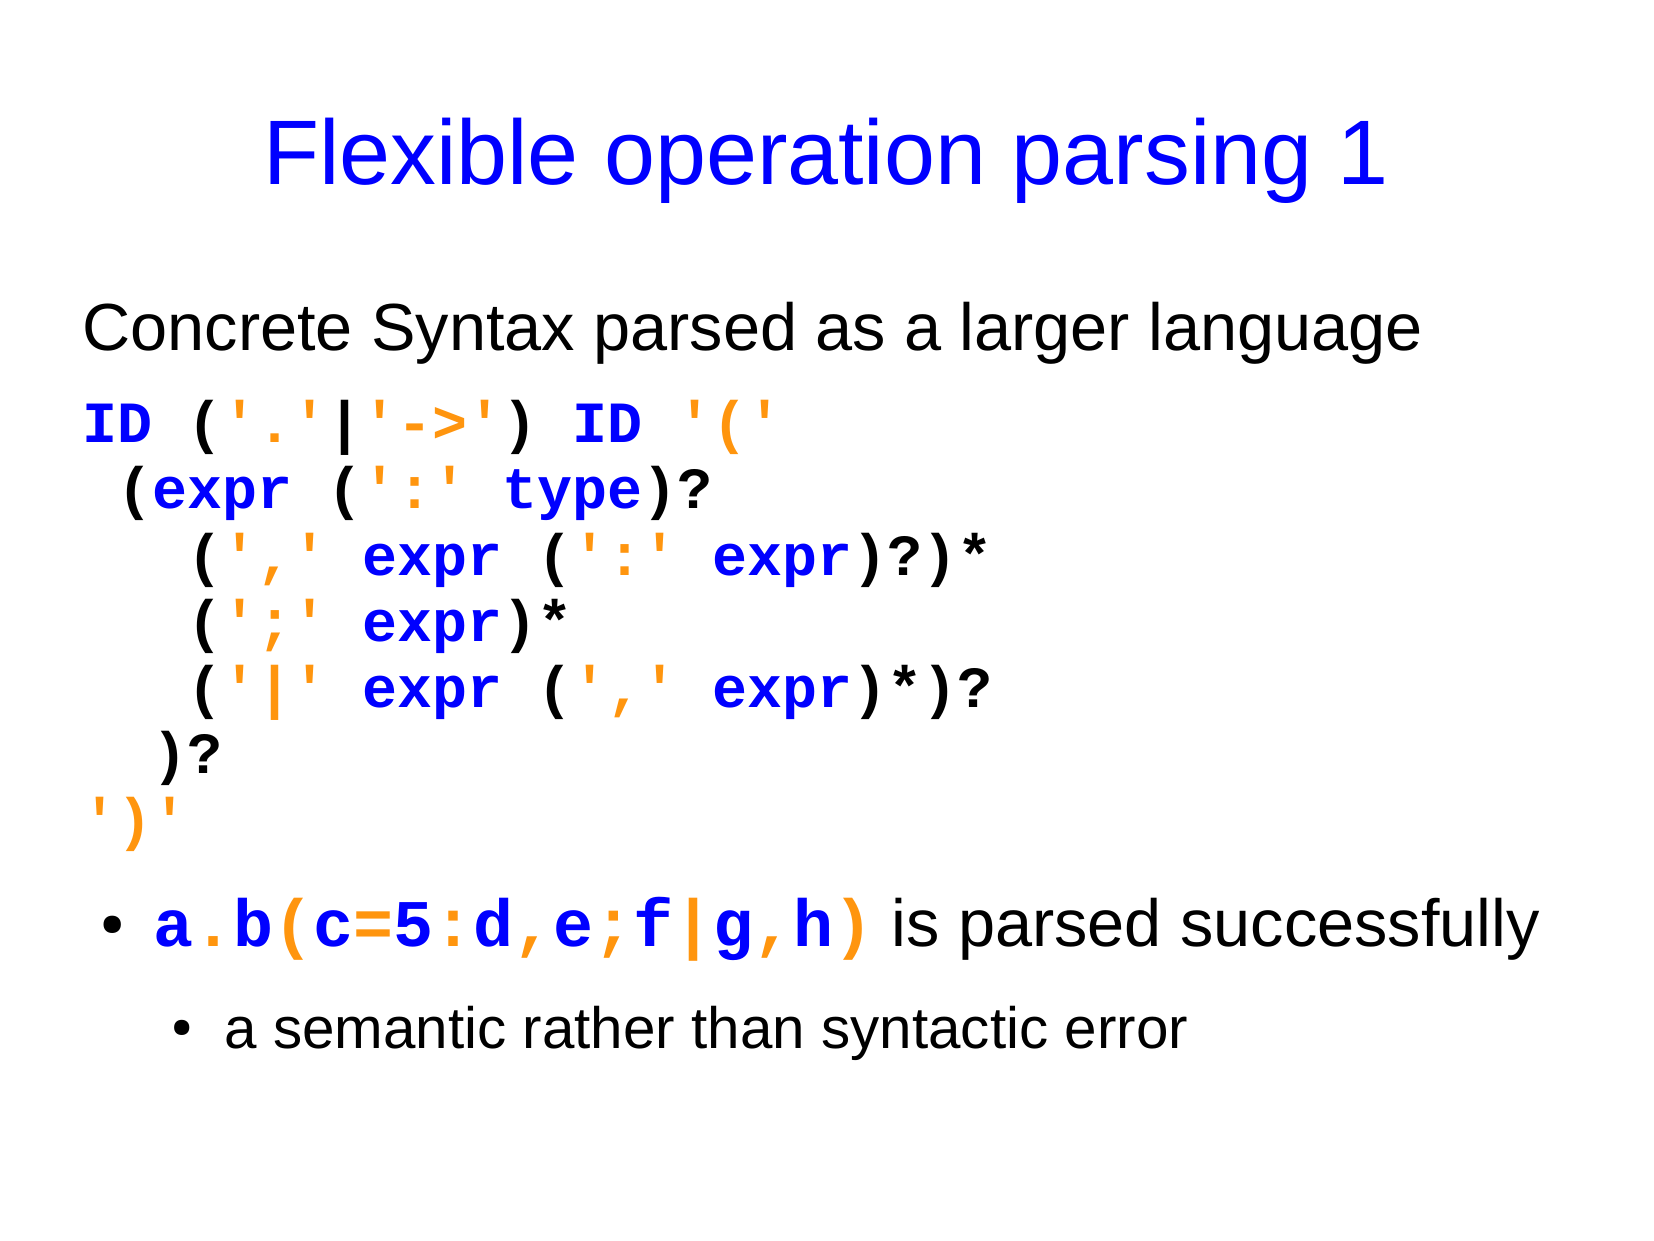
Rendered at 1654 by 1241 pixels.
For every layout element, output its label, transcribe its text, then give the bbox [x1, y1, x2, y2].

list Concrete Syntax parsed as a larger language ID ('.'|'->') ID '(' (expr (':' type)? (',' expr (':' expr)?)* (';' expr)* ('|' expr (',' expr)*)? )? ')' a.b(c=5:d,e;f|g,h) is parsed successfully a semantic rather than syntactic error [82, 290, 1571, 1094]
title Flexible operation parsing 1 [82, 56, 1571, 250]
